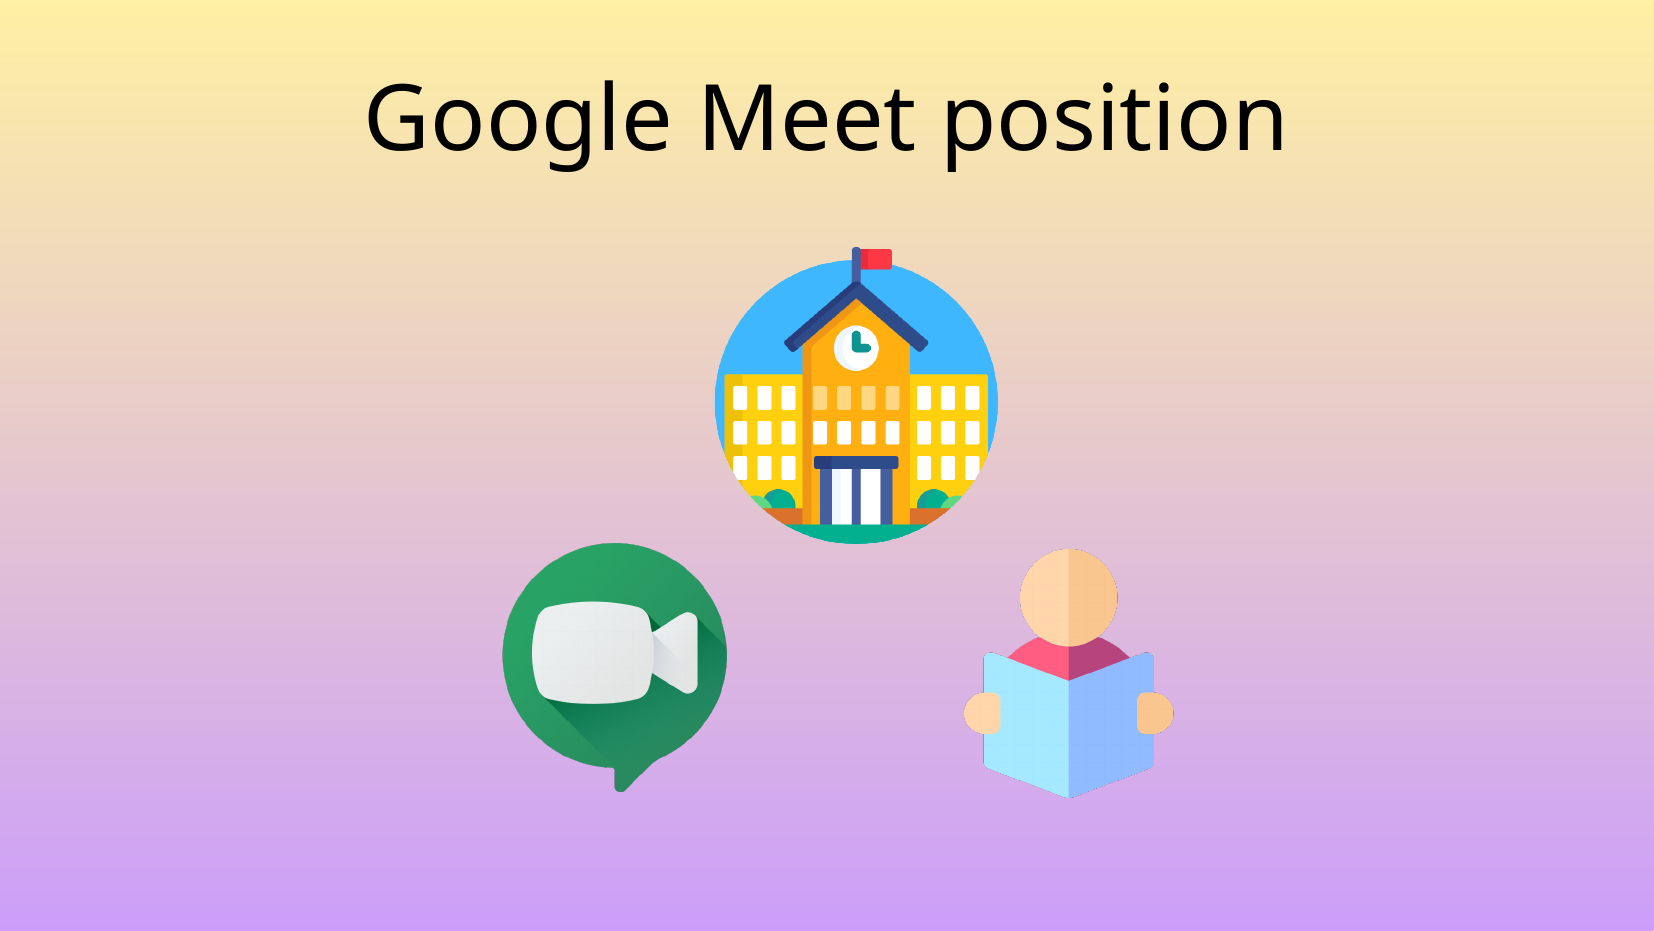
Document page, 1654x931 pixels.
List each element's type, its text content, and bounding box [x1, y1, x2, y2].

title Google Meet position [82, 37, 1571, 193]
picture [944, 549, 1193, 798]
picture [490, 247, 1004, 792]
